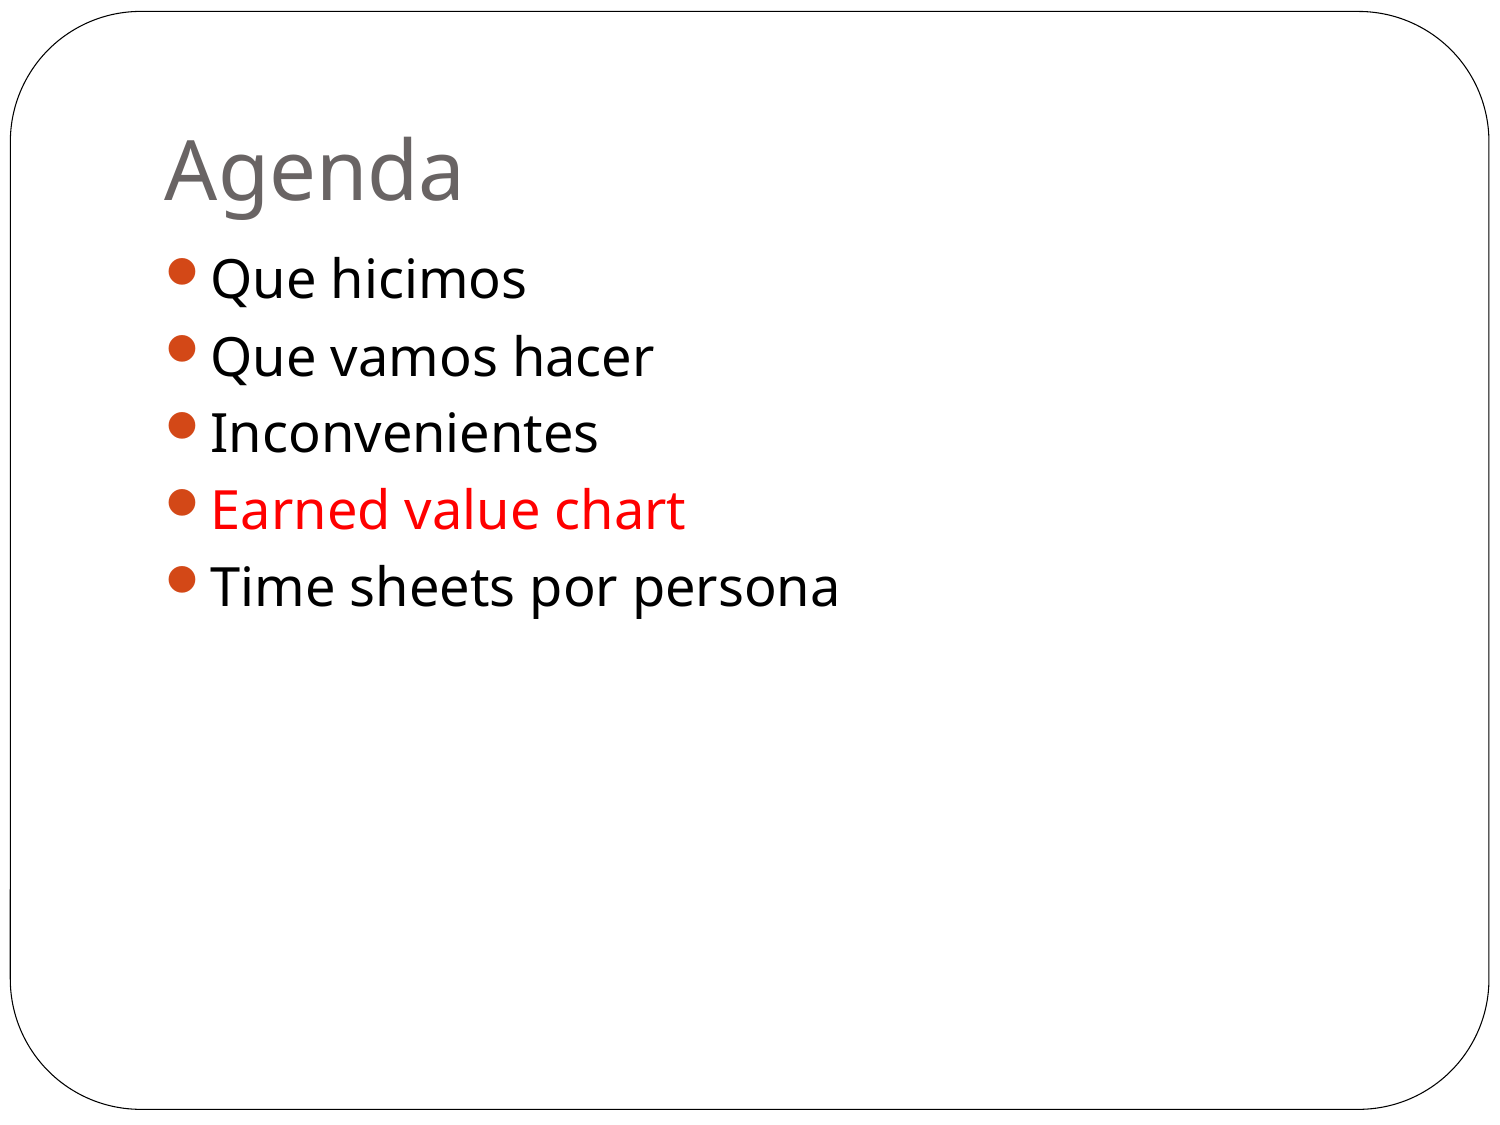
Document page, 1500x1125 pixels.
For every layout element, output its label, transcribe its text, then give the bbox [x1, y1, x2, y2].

text_box Agenda [149, 45, 1425, 233]
text_box Que hicimos Que vamos hacer Inconvenientes Earned value chart Time sheets por persona [149, 237, 1425, 988]
